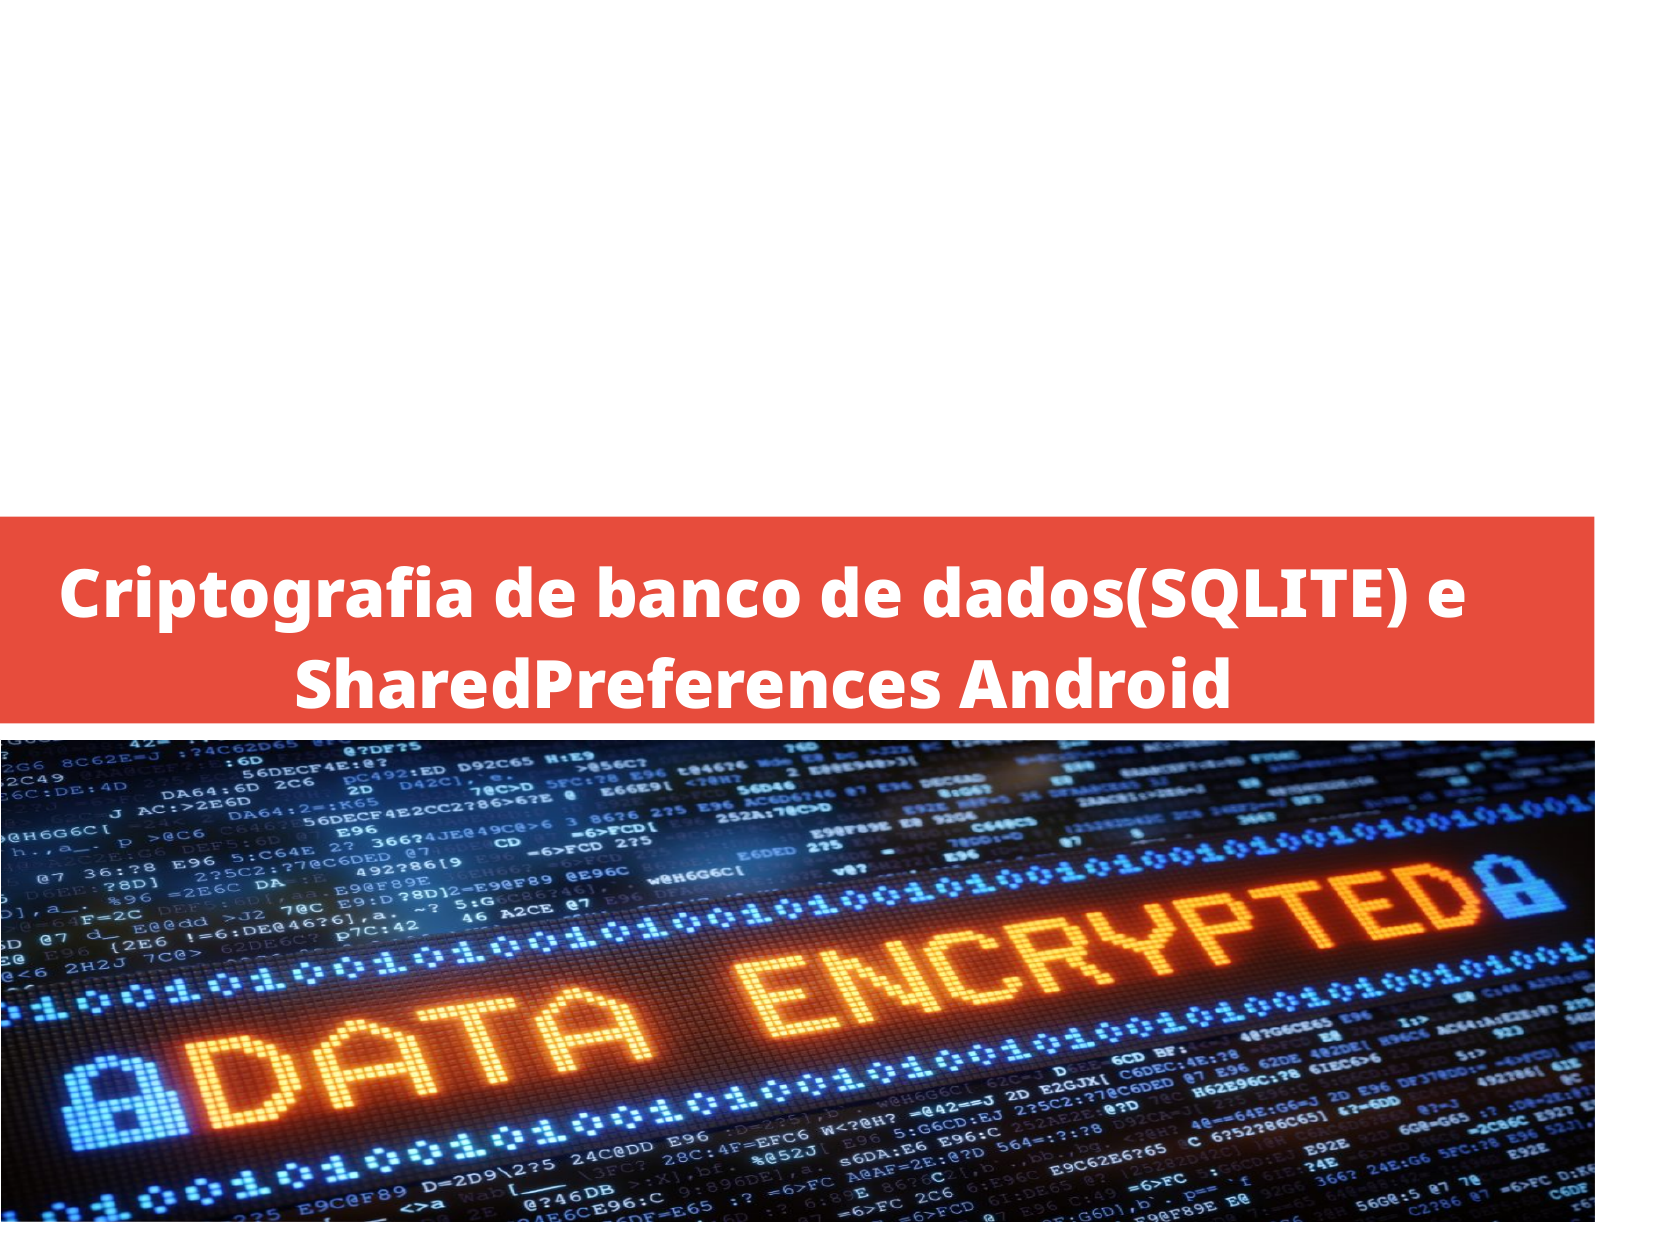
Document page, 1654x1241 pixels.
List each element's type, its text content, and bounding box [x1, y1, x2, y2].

title Criptografia de banco de dados(SQLITE) e SharedPreferences Android [59, 546, 1595, 694]
picture [0, 739, 1595, 1223]
